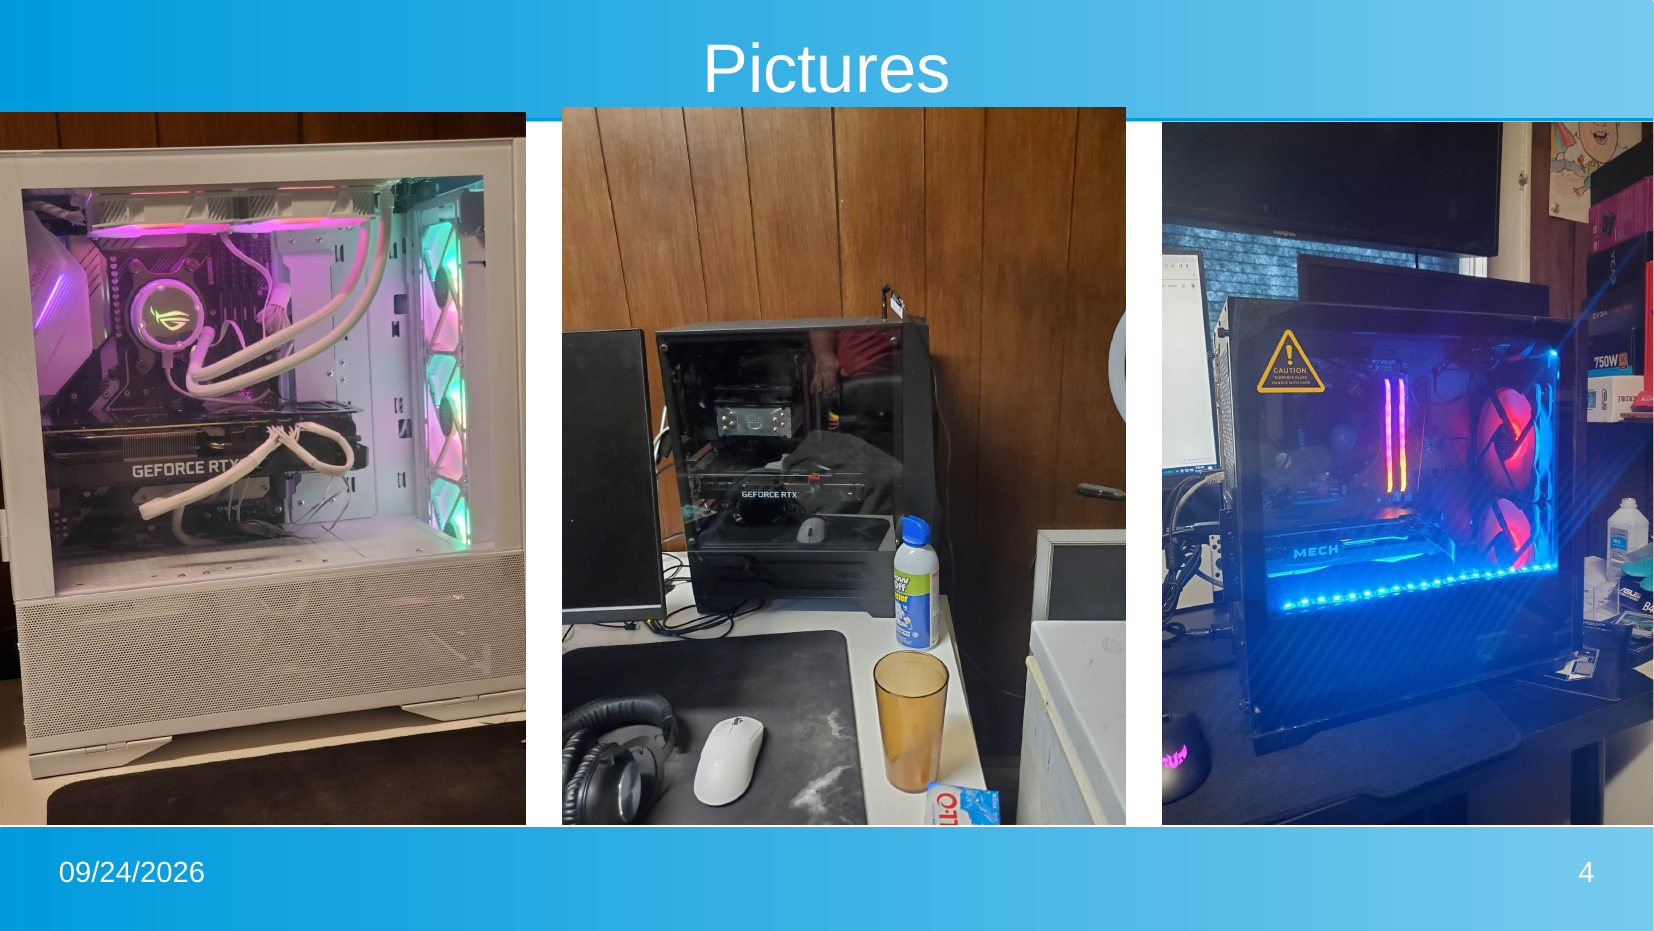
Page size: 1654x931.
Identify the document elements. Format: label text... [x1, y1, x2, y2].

title Pictures [59, 29, 1595, 108]
picture [0, 112, 526, 826]
picture [562, 107, 1126, 826]
picture [1162, 122, 1654, 826]
